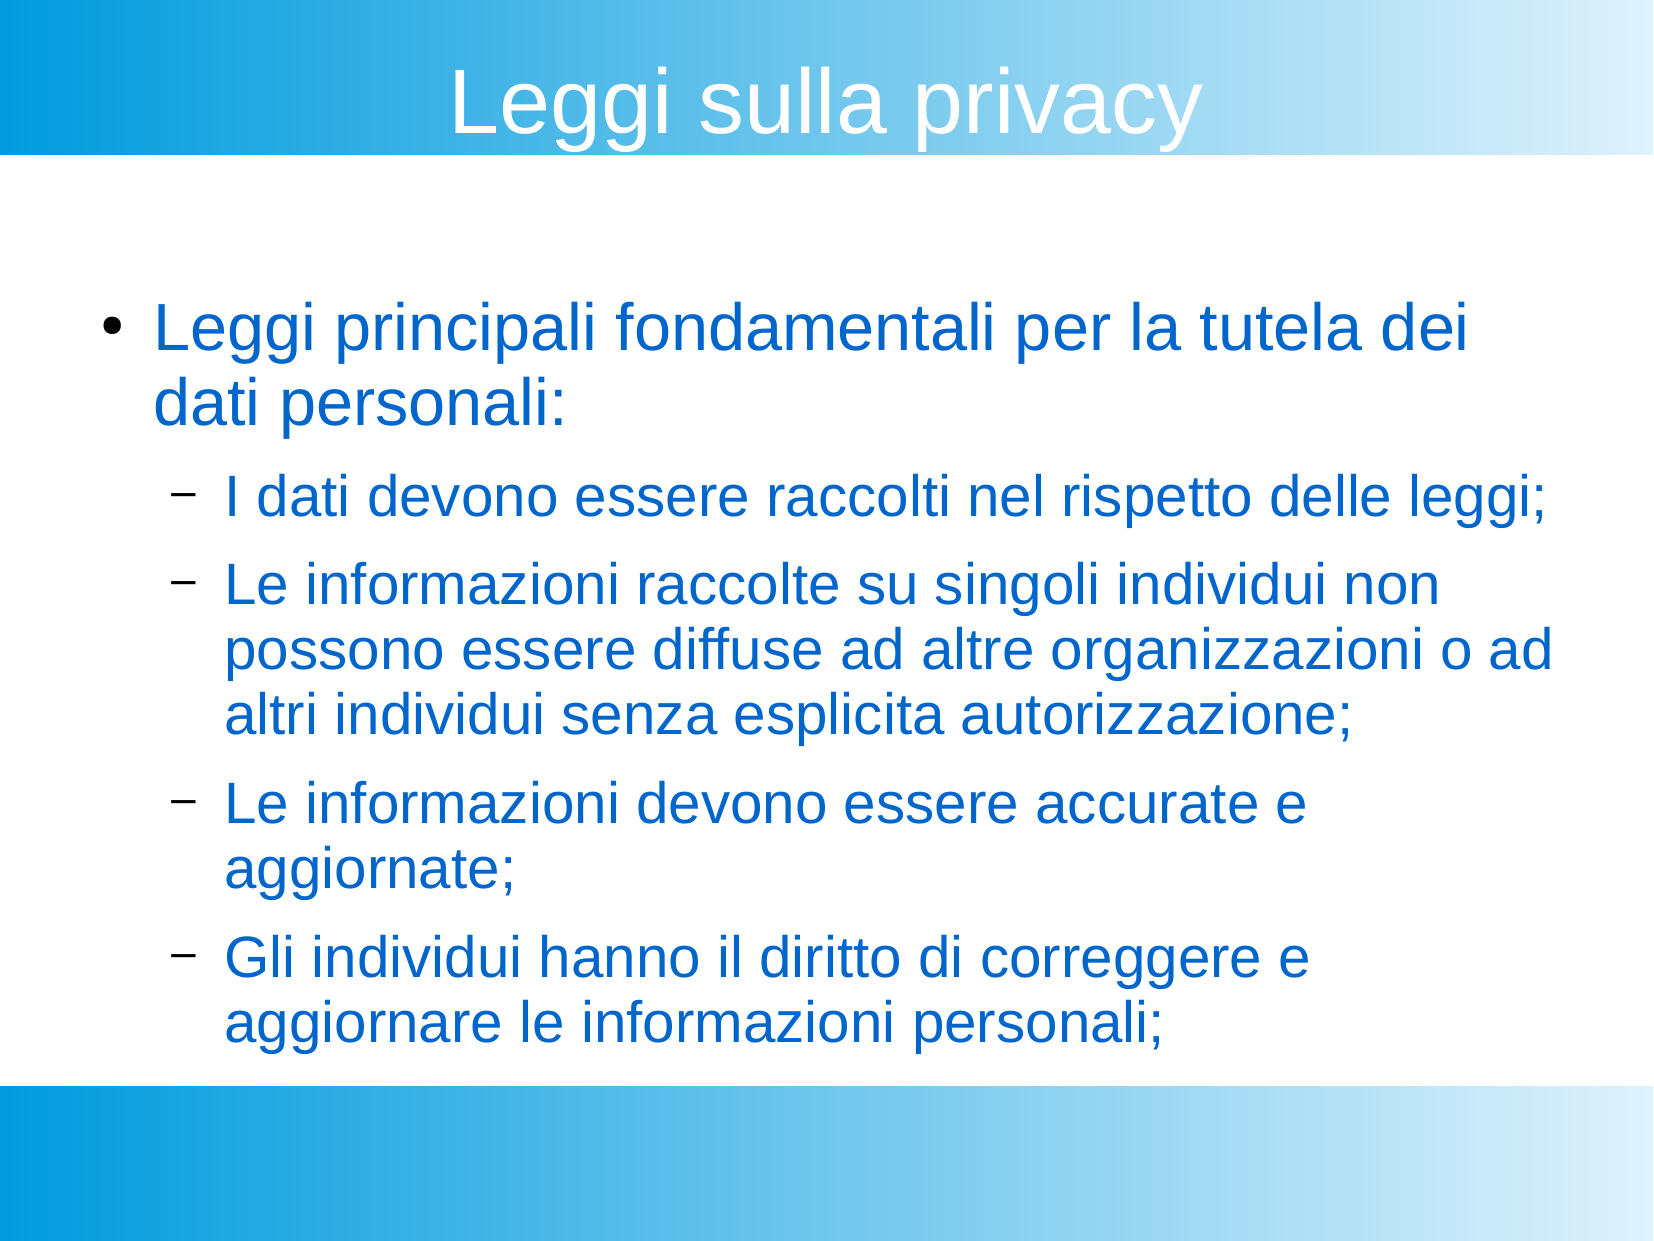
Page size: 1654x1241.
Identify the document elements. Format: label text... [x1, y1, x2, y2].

list Leggi principali fondamentali per la tutela dei dati personali: I dati devono essere raccolti nel rispetto delle leggi; Le informazioni raccolte su singoli individui non possono essere diffuse ad altre organizzazioni o ad altri individui senza esplicita autorizzazione; Le informazioni devono essere accurate e aggiornate; Gli individui hanno il diritto di correggere e aggiornare le informazioni personali; [82, 290, 1571, 1010]
title Leggi sulla privacy [82, 49, 1571, 155]
